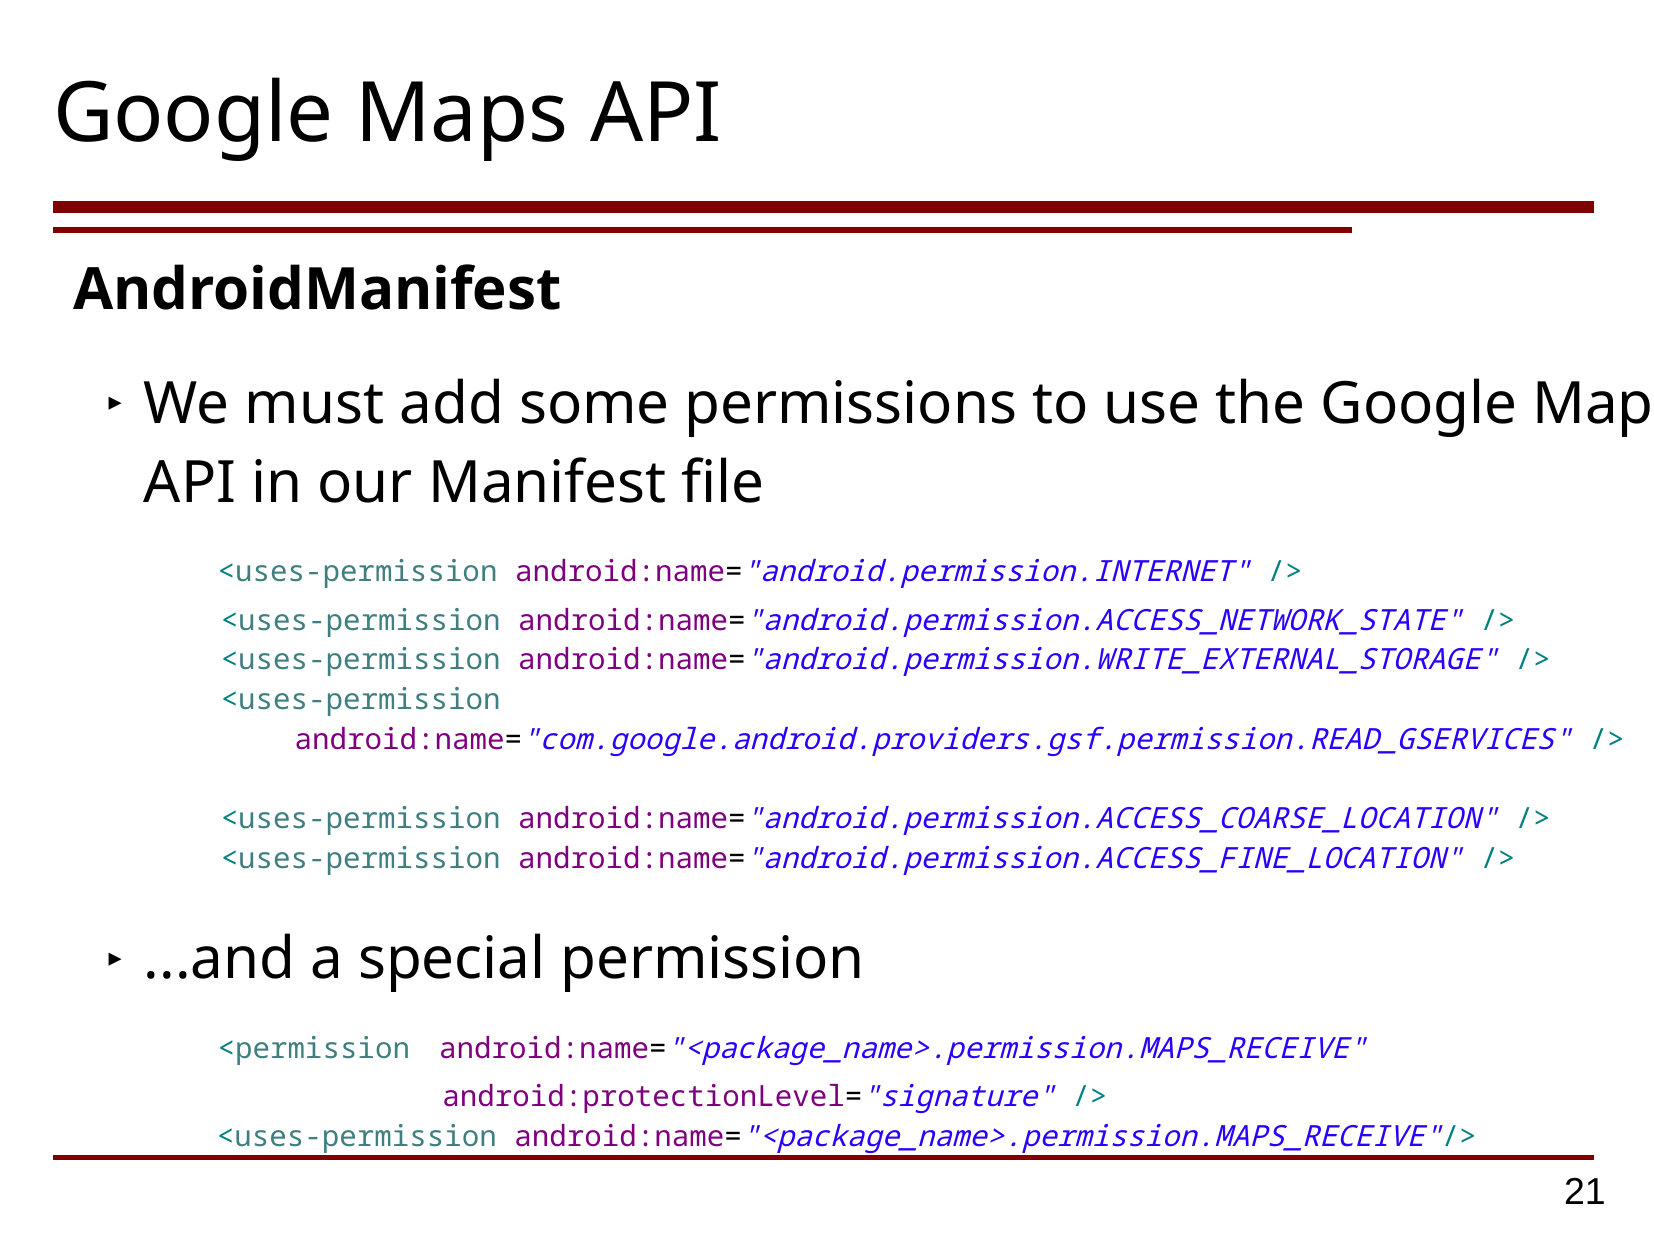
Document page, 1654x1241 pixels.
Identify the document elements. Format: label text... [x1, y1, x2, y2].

text_box AndroidManifest We must add some permissions to use the Google Maps API in our Manifest file <uses-permission android:name="android.permission.INTERNET" /> <uses-permission android:name="android.permission.ACCESS_NETWORK_STATE" /> <uses-permission android:name="android.permission.WRITE_EXTERNAL_STORAGE" /> <uses-permission android:name="com.google.android.providers.gsf.permission.READ_GSERVICES" /> <uses-permission android:name="android.permission.ACCESS_COARSE_LOCATION" /> <uses-permission android:name="android.permission.ACCESS_FINE_LOCATION" /> ...and a special permission <permission android:name="<package_name>.permission.MAPS_RECEIVE" android:protectionLevel="signature" /> <uses-permission android:name="<package_name>.permission.MAPS_RECEIVE"/> [58, 240, 1641, 1152]
text_box <número> [35, 1163, 1654, 1221]
subtitle Google Maps API [53, 48, 1542, 172]
